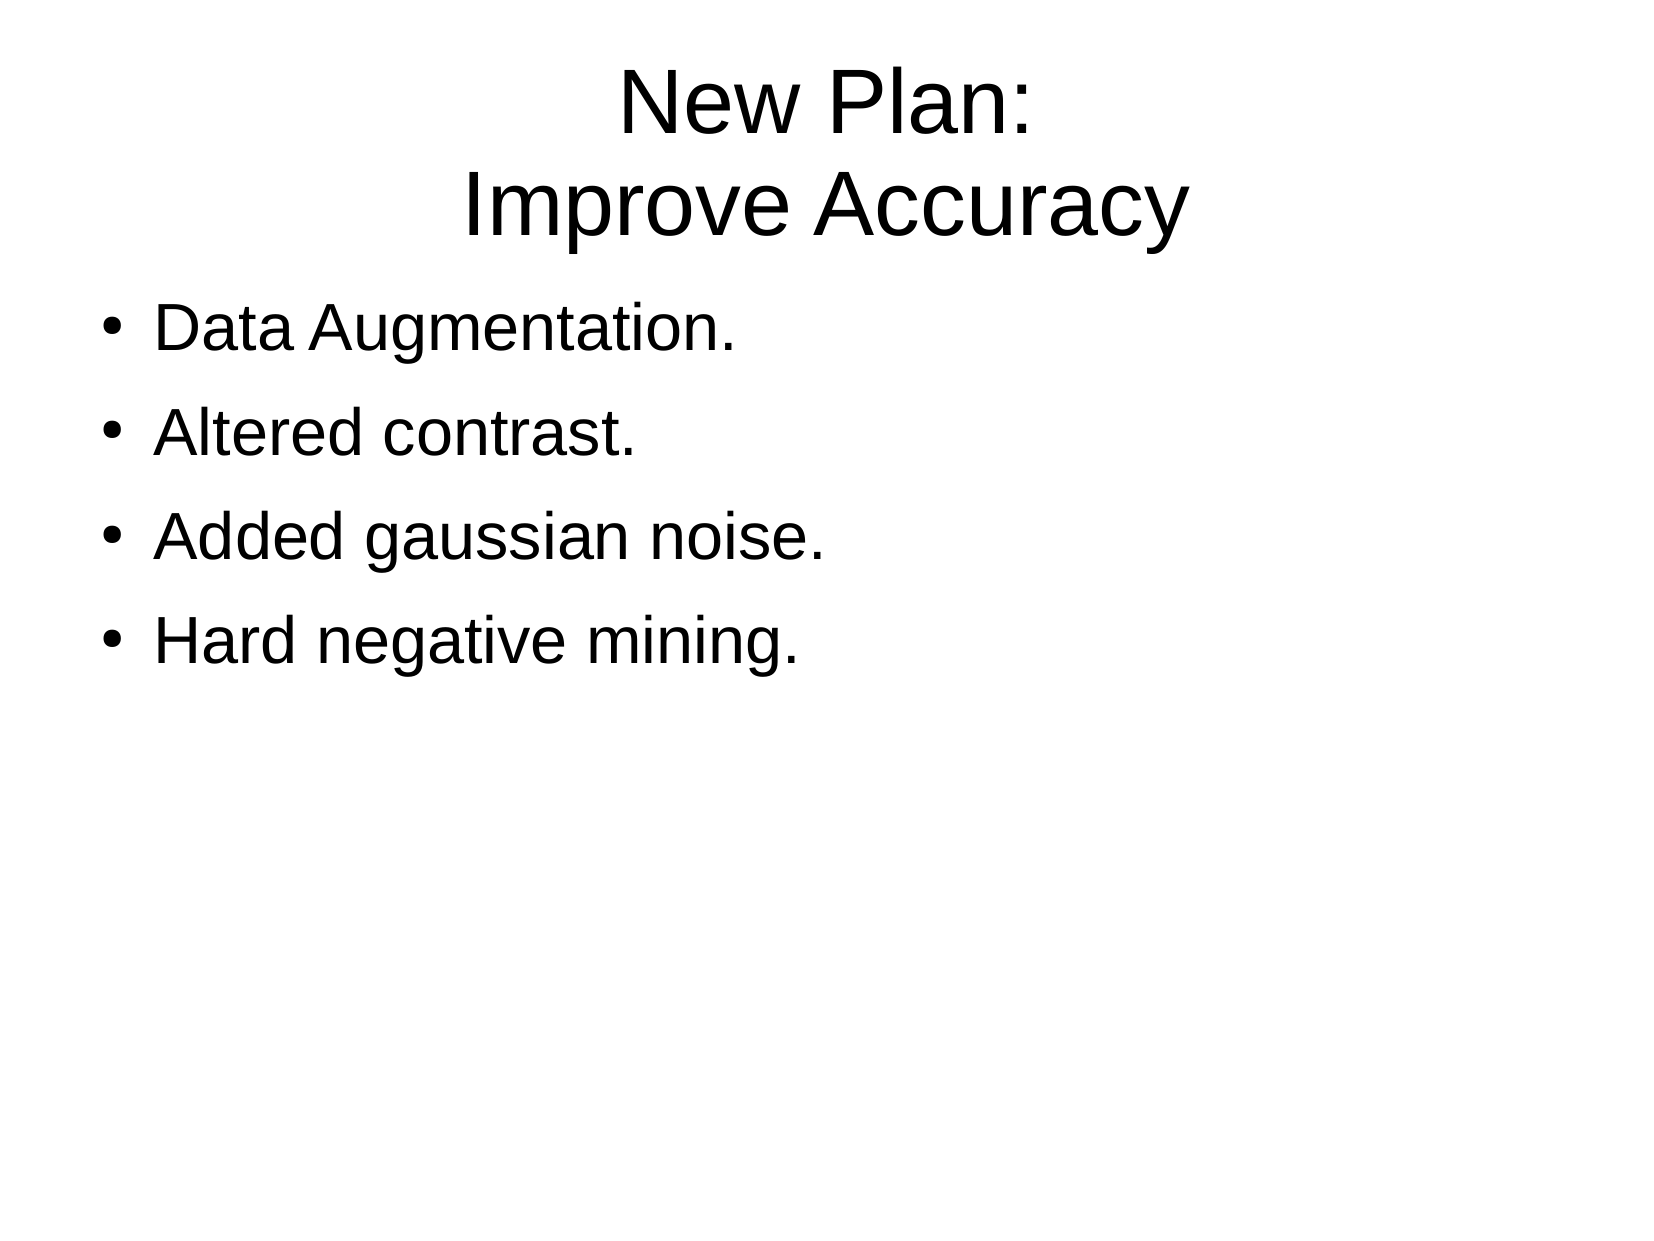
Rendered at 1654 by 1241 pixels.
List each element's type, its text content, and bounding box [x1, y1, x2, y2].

list Data Augmentation. Altered contrast. Added gaussian noise. Hard negative mining. [82, 290, 1538, 1010]
title New Plan: Improve Accuracy [82, 49, 1571, 257]
